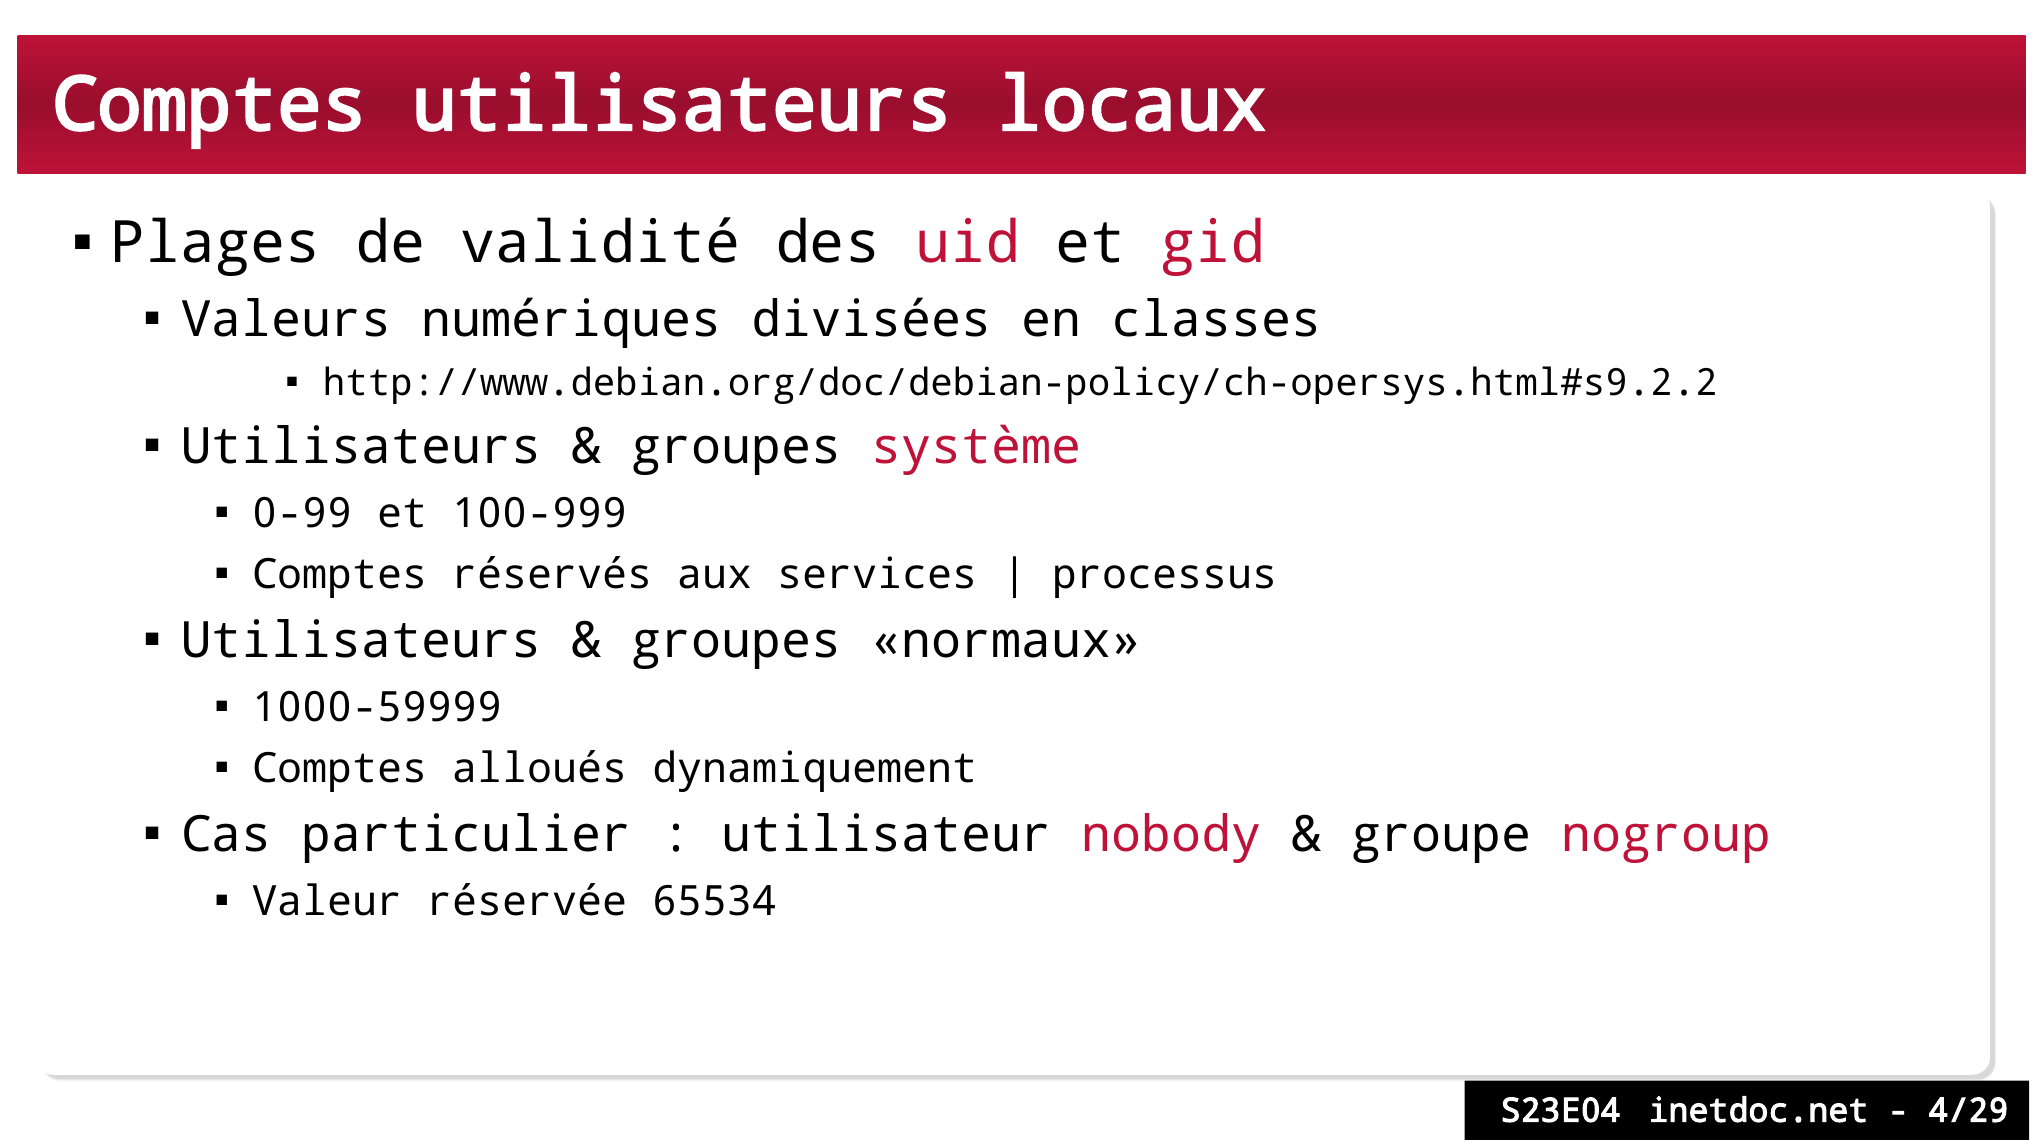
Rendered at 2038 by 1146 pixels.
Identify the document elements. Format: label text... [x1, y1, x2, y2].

text_box Plages de validité des uid et gid Valeurs numériques divisées en classes http://www.debian.org/doc/debian-policy/ch-opersys.html#s9.2.2 Utilisateurs & groupes système 0-99 et 100-999 Comptes réservés aux services | processus Utilisateurs & groupes «normaux» 1000-59999 Comptes alloués dynamiquement Cas particulier : utilisateur nobody & groupe nogroup Valeur réservée 65534 [35, 188, 1991, 1075]
text_box Comptes utilisateurs locaux [17, 35, 2026, 174]
text_box S23E04 inetdoc.net - <numéro>/29 [1464, 1080, 2030, 1140]
